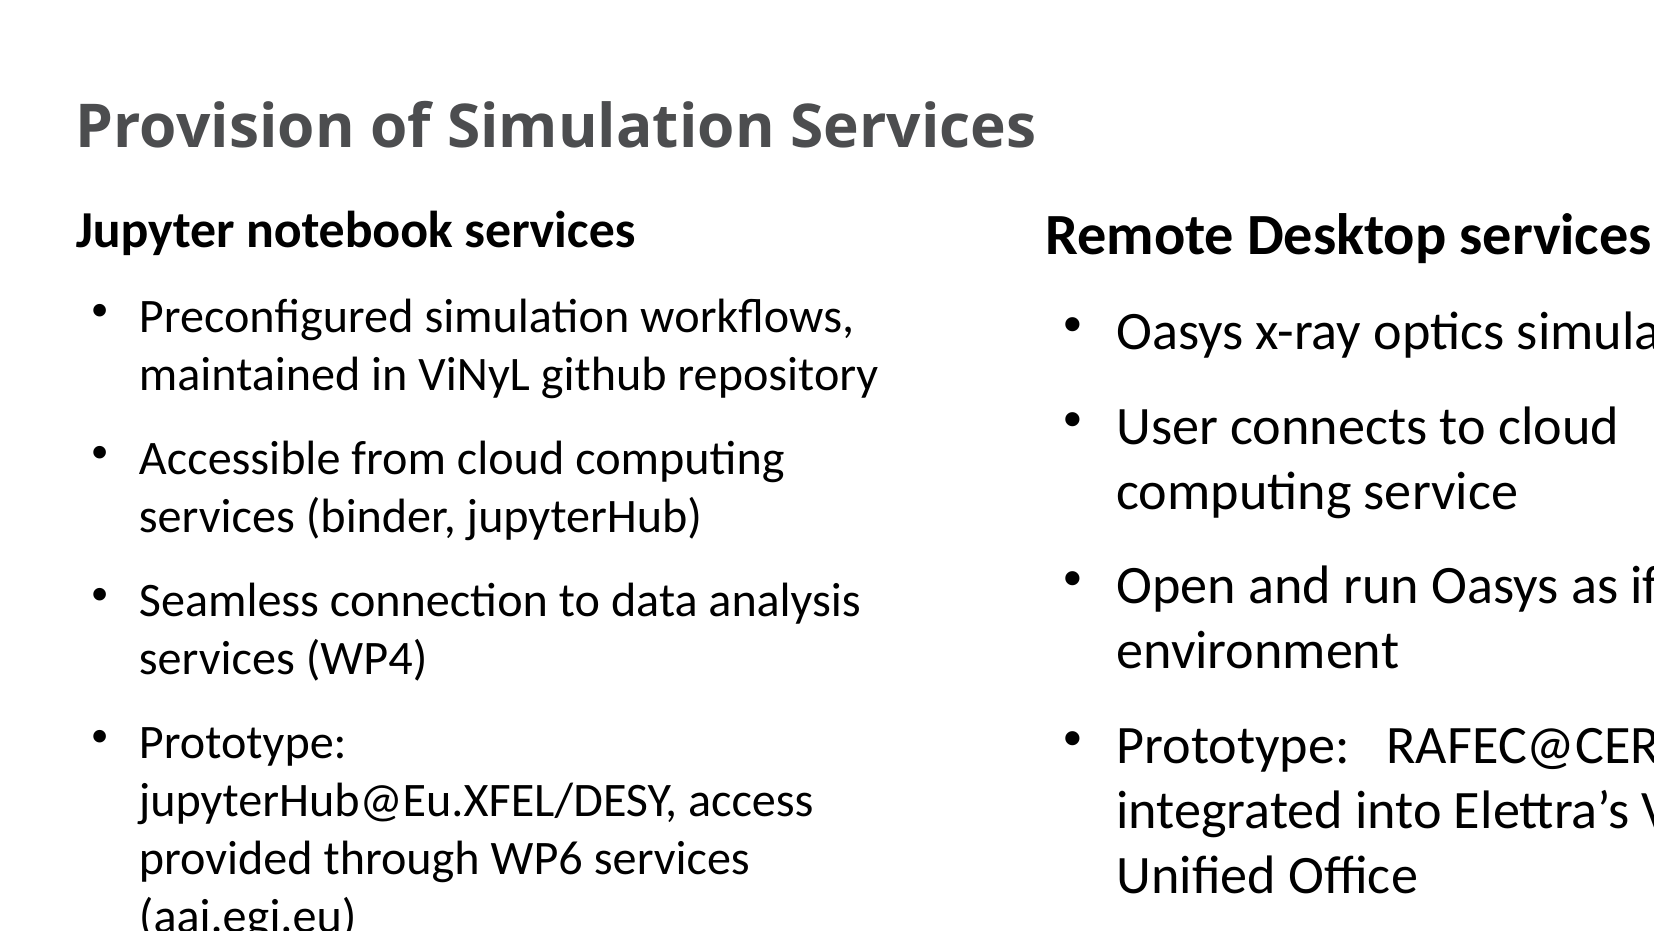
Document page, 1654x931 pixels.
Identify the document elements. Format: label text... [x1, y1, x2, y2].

text_box Provision of Simulation Services [75, 86, 1275, 160]
text_box Jupyter notebook services Preconfigured simulation workflows, maintained in ViNyL github repository Accessible from cloud computing services (binder, jupyterHub) Seamless connection to data analysis services (WP4) Prototype: jupyterHub@Eu.XFEL/DESY, access provided through WP6 services (aai.egi.eu) [75, 195, 887, 931]
text_box Remote Desktop services Oasys x-ray optics simulation User connects to cloud computing service Open and run Oasys as if in local environment Prototype: RAFEC@CERIC-ERIC, integrated into Elettra’s Virtual Unified Office [1045, 195, 1654, 931]
